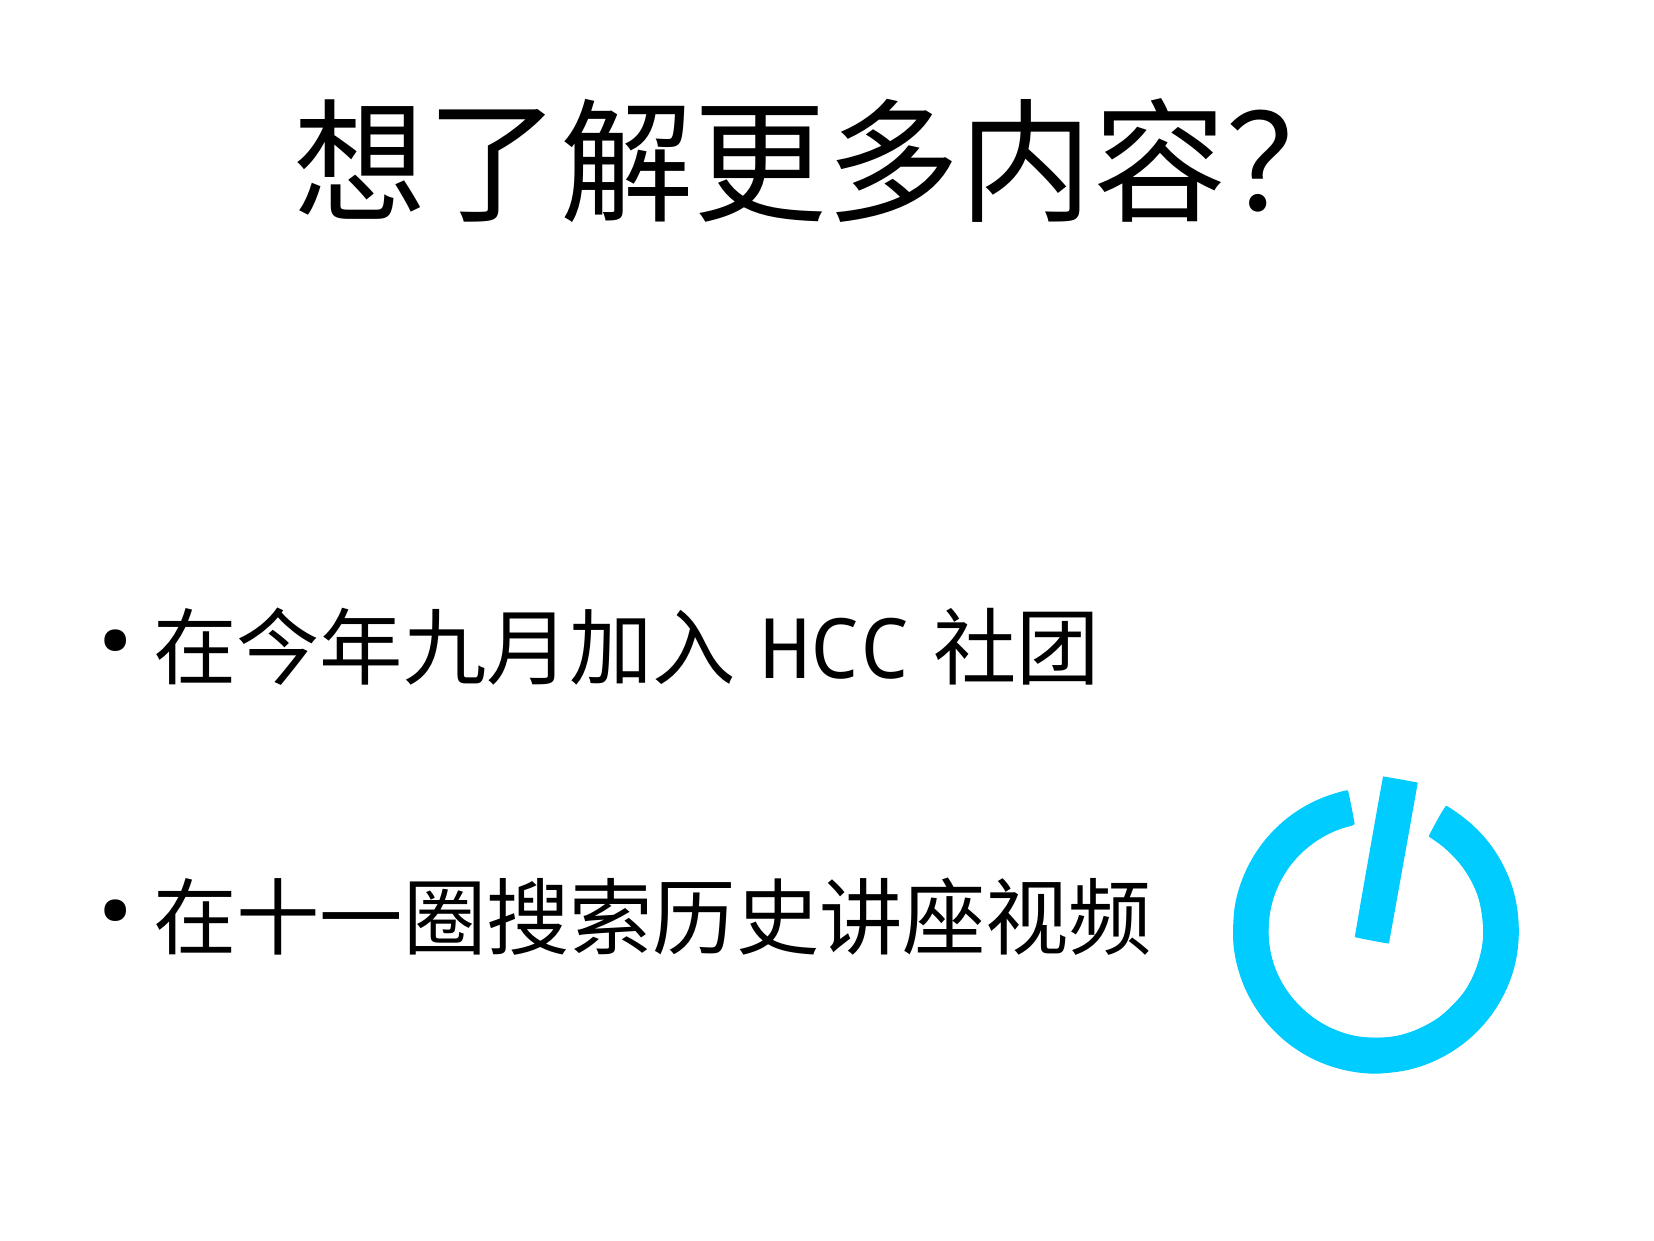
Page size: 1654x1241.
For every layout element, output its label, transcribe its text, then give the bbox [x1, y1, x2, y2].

title 想了解更多内容？ [82, 49, 1571, 257]
list 在今年九月加入HCC社团 在十一圈搜索历史讲座视频 [82, 460, 1571, 1109]
